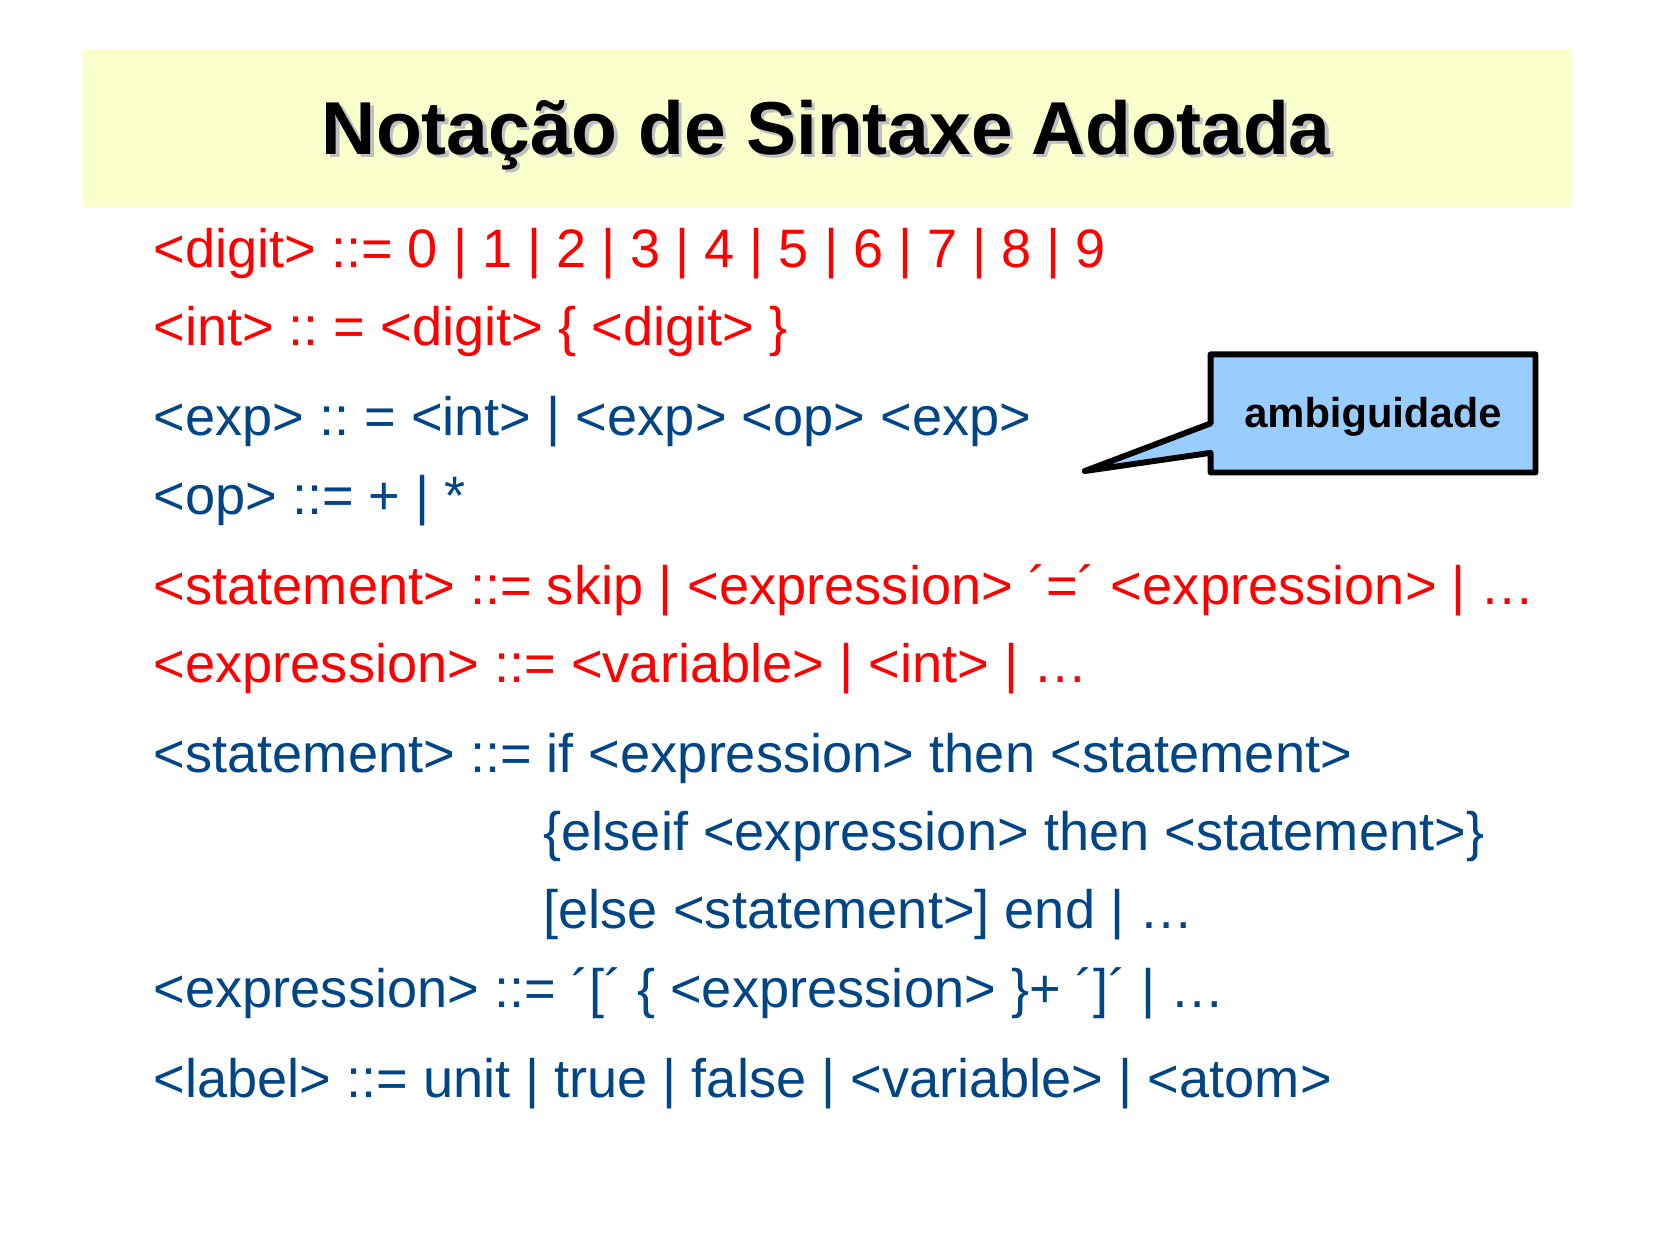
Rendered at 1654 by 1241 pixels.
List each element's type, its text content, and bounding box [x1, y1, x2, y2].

text_box ambiguidade [1084, 354, 1536, 473]
list <digit> ::= 0 | 1 | 2 | 3 | 4 | 5 | 6 | 7 | 8 | 9 <int> :: = <digit> { <digit> } <exp> :: = <int> | <exp> <op> <exp> <op> ::= + | * <statement> ::= skip | <expression> ´=´ <expression> | … <expression> ::= <variable> | <int> | … <statement> ::= if <expression> then <statement> {elseif <expression> then <statement>} [else <statement>] end | … <expression> ::= ´[´ { <expression> }+ ´]´ | … <label> ::= unit | true | false | <variable> | <atom> [82, 218, 1571, 1109]
title Notação de Sintaxe Adotada [82, 49, 1571, 207]
